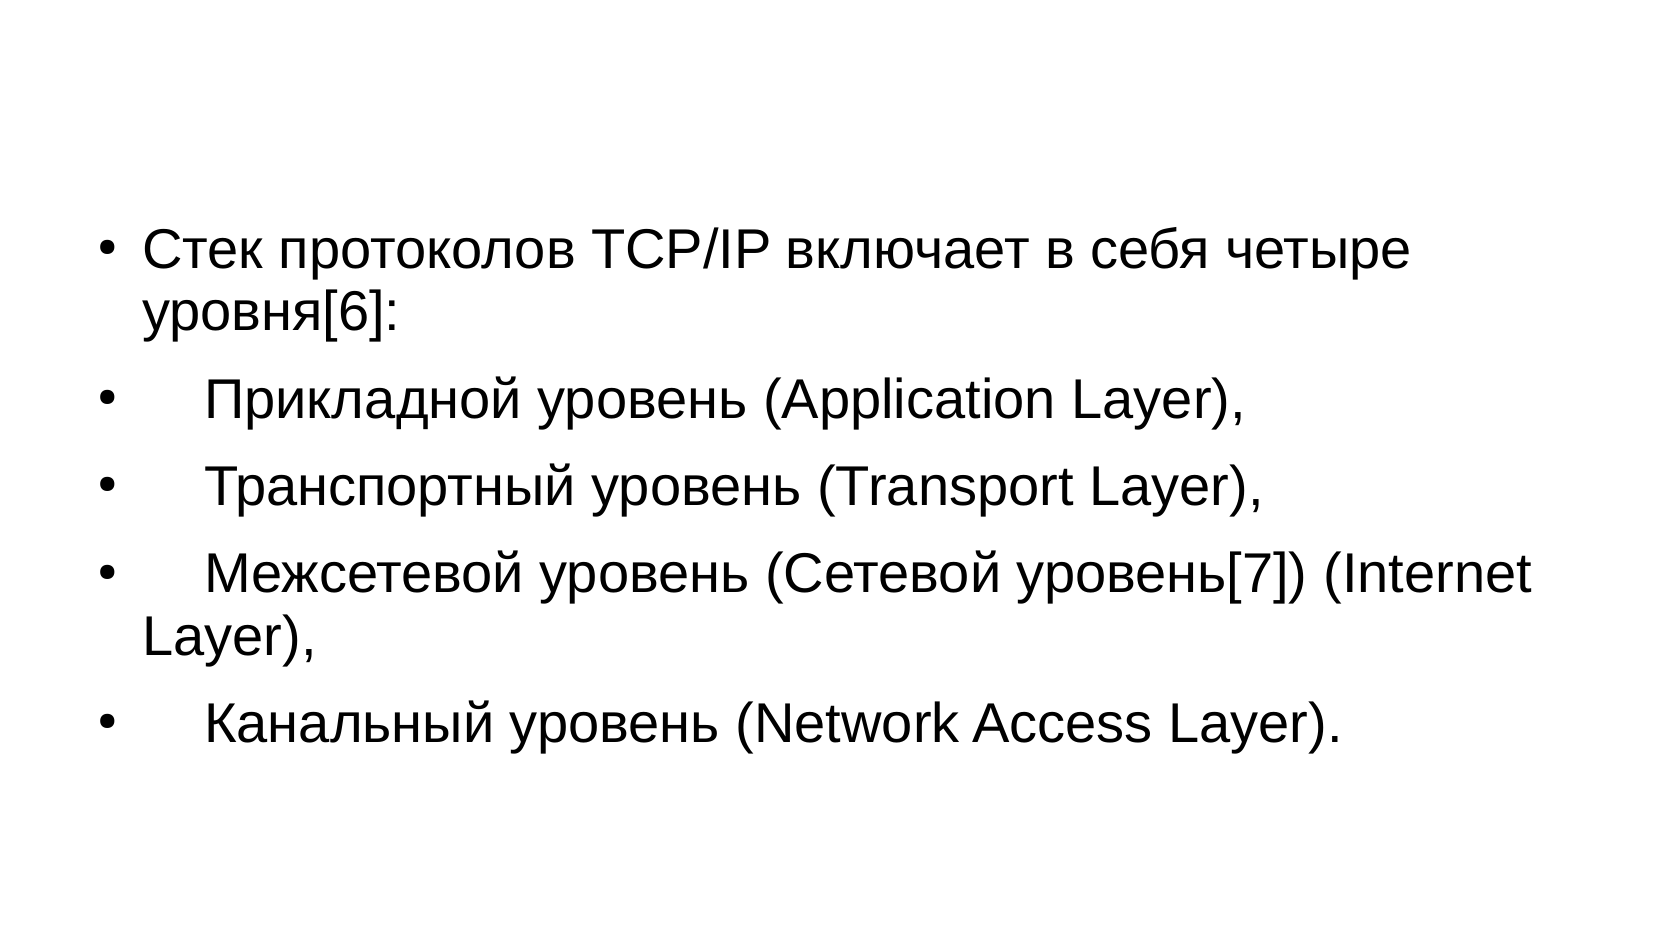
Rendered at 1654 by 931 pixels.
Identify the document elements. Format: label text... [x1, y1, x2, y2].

list Стек протоколов TCP/IP включает в себя четыре уровня[6]: Прикладной уровень (Application Layer), Транспортный уровень (Transport Layer), Межсетевой уровень (Сетевой уровень[7]) (Internet Layer), Канальный уровень (Network Access Layer). [82, 217, 1571, 758]
